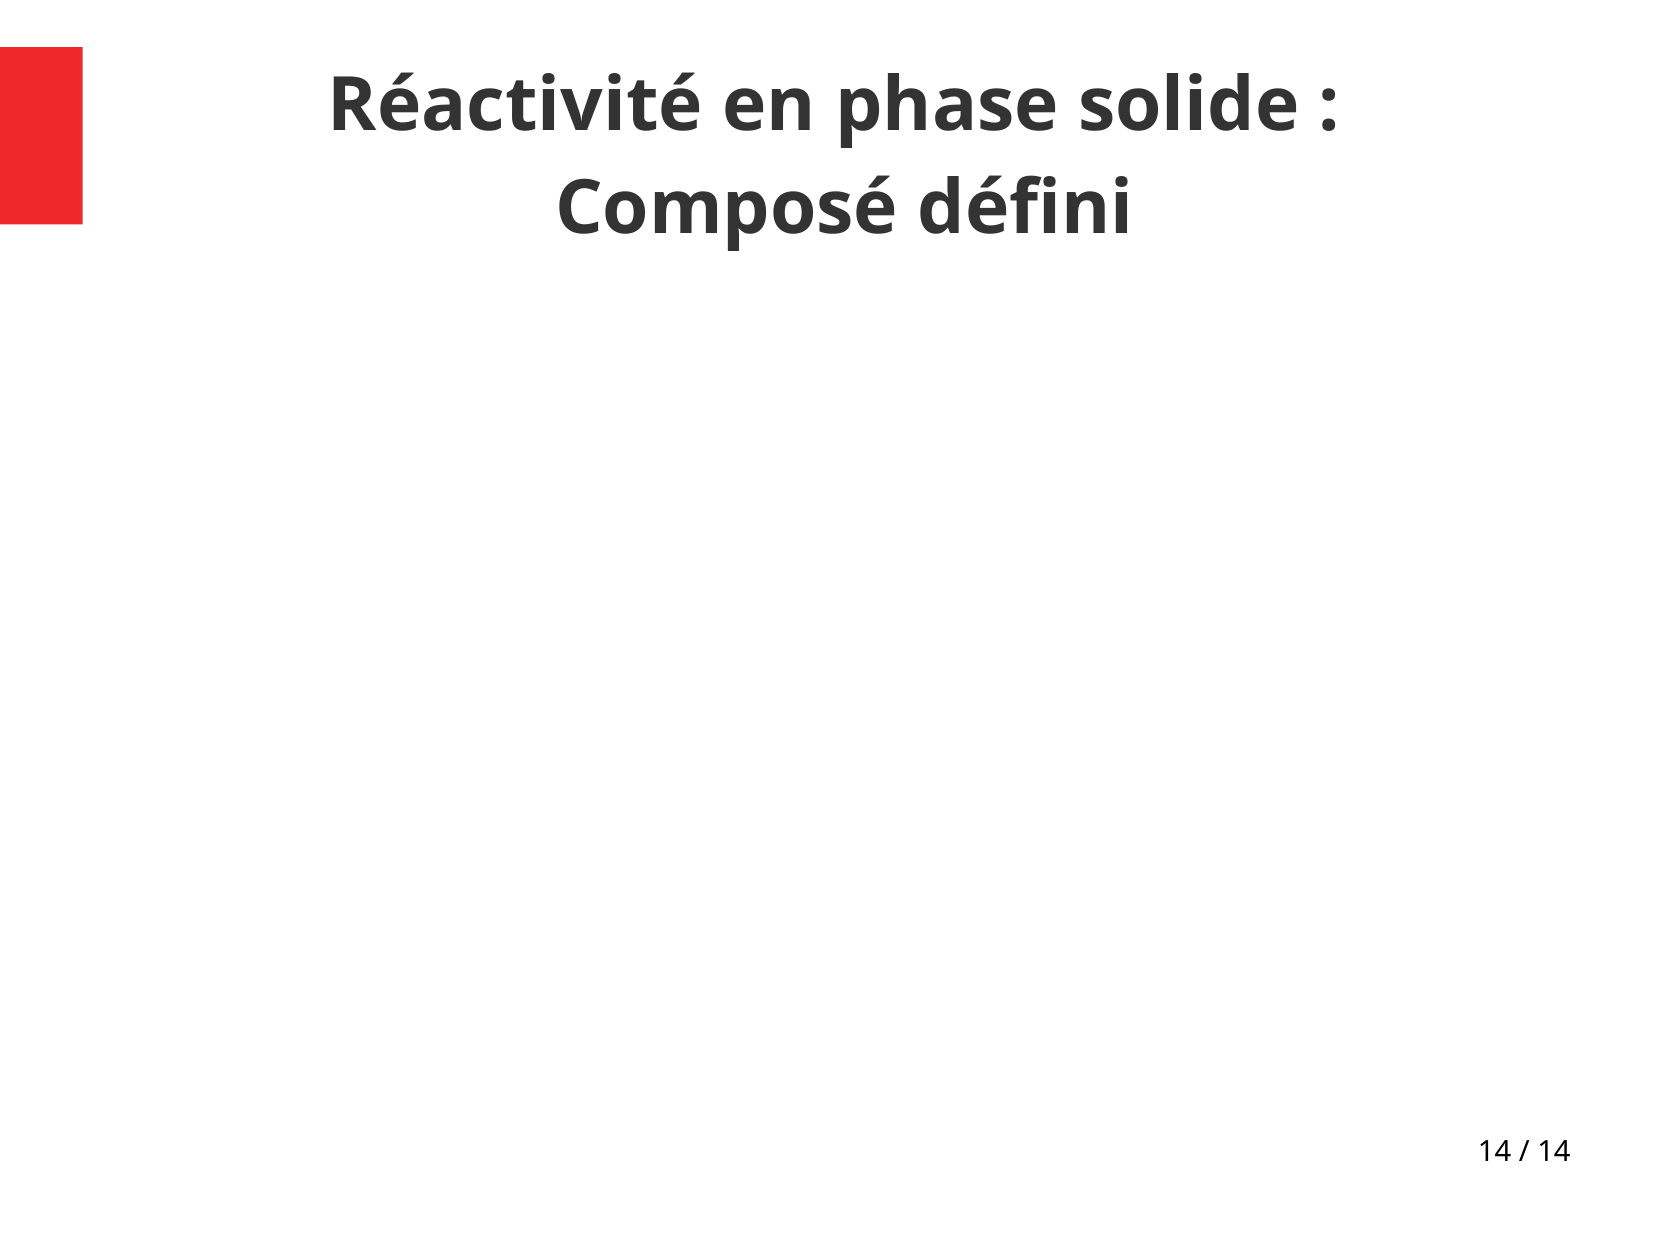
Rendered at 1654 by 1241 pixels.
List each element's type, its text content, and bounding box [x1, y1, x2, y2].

title Réactivité en phase solide : Composé défini [118, 49, 1571, 257]
